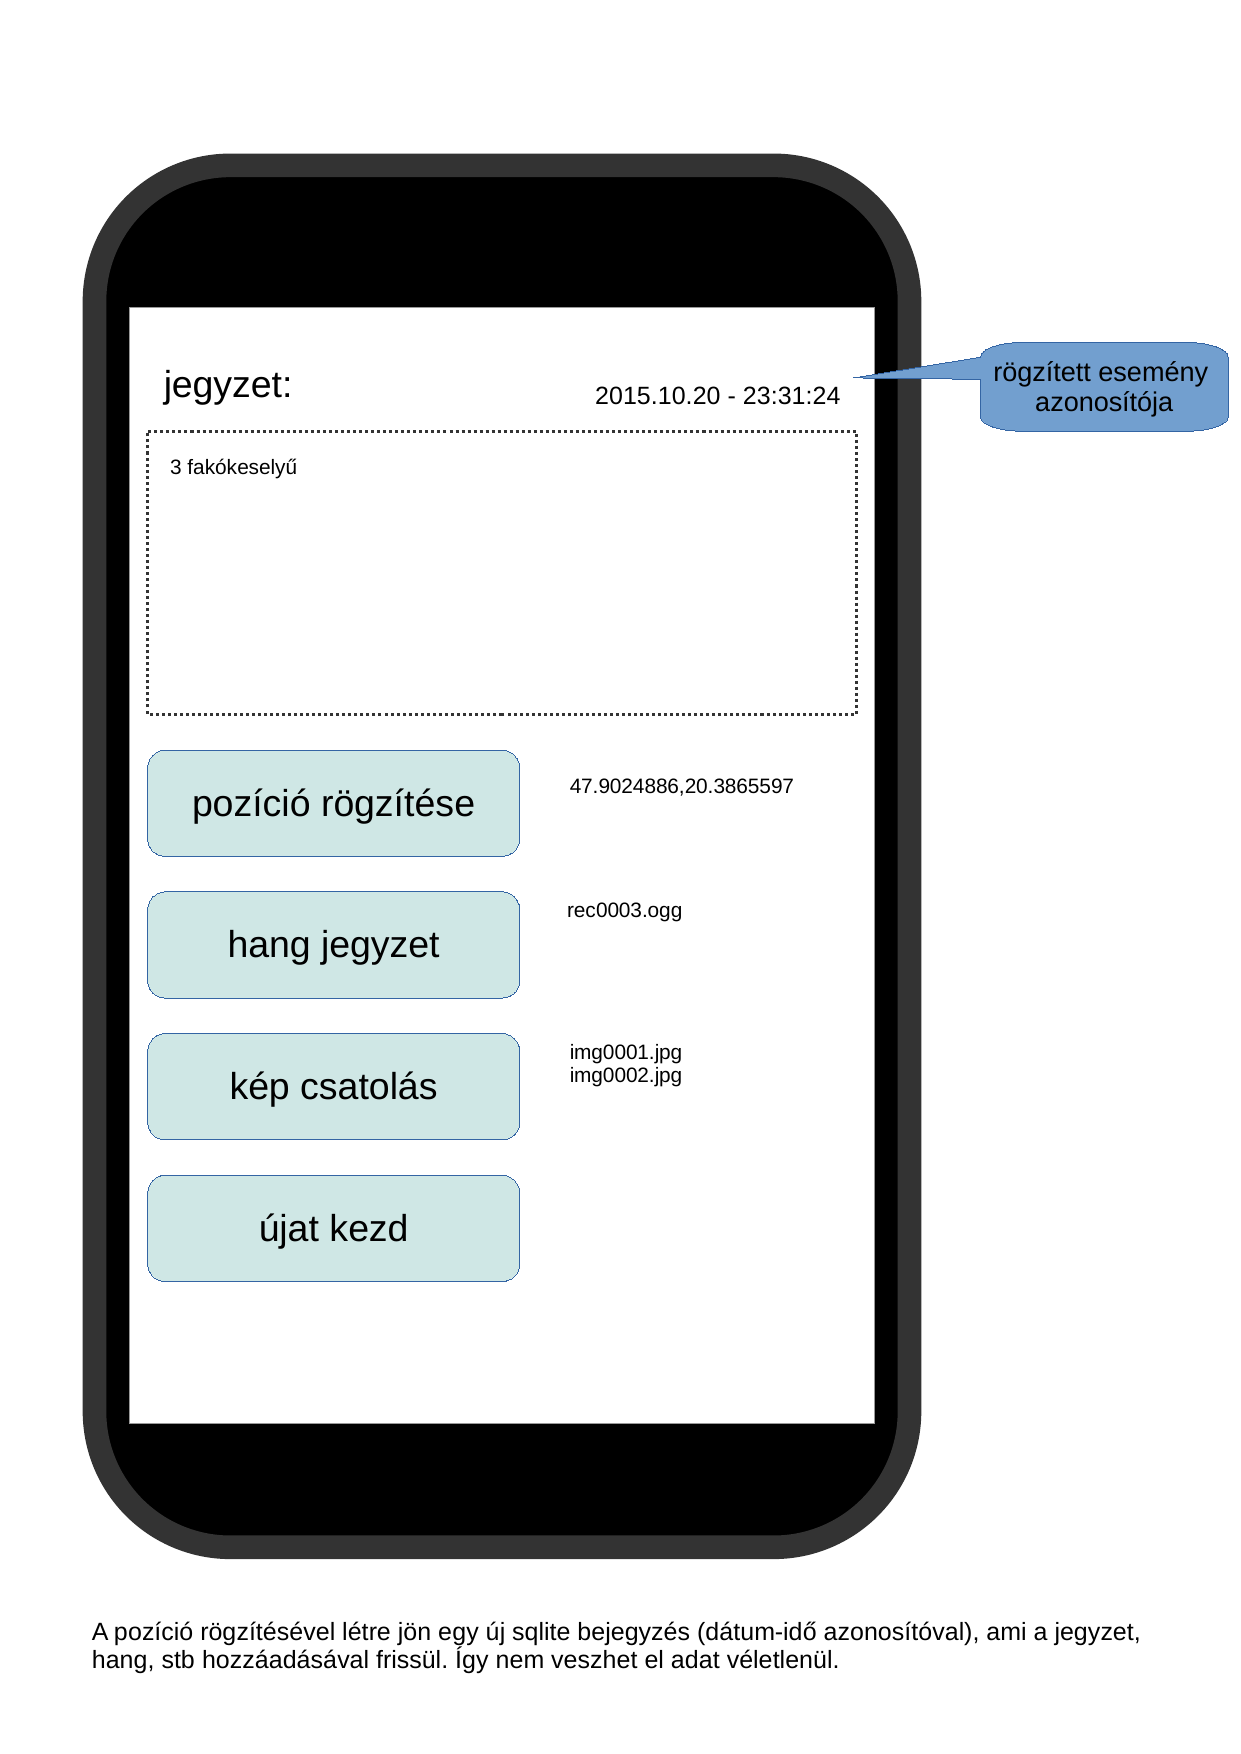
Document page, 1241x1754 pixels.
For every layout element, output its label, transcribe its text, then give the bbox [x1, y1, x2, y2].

text_box pozíció rögzítése [147, 750, 520, 857]
text_box kép csatolás [147, 1033, 520, 1140]
text_box 3 fakókeselyű [155, 448, 313, 487]
text_box hang jegyzet [147, 891, 520, 999]
text_box A pozíció rögzítésével létre jön egy új sqlite bejegyzés (dátum-idő azonosítóval), ami a jegyzet, hang, stb hozzáadásával frissül. Így nem veszhet el adat véletlenül. [77, 1610, 1182, 1682]
text_box [94, 165, 910, 1548]
text_box jegyzet: [148, 356, 308, 414]
text_box rögzített esemény azonosítója [853, 342, 1229, 432]
text_box újat kezd [147, 1175, 520, 1282]
text_box img0001.jpg img0002.jpg [555, 1033, 699, 1095]
text_box 2015.10.20 - 23:31:24 [580, 360, 857, 404]
text_box 47.9024886,20.3865597 [555, 767, 809, 806]
text_box rec0003.ogg [552, 891, 698, 930]
